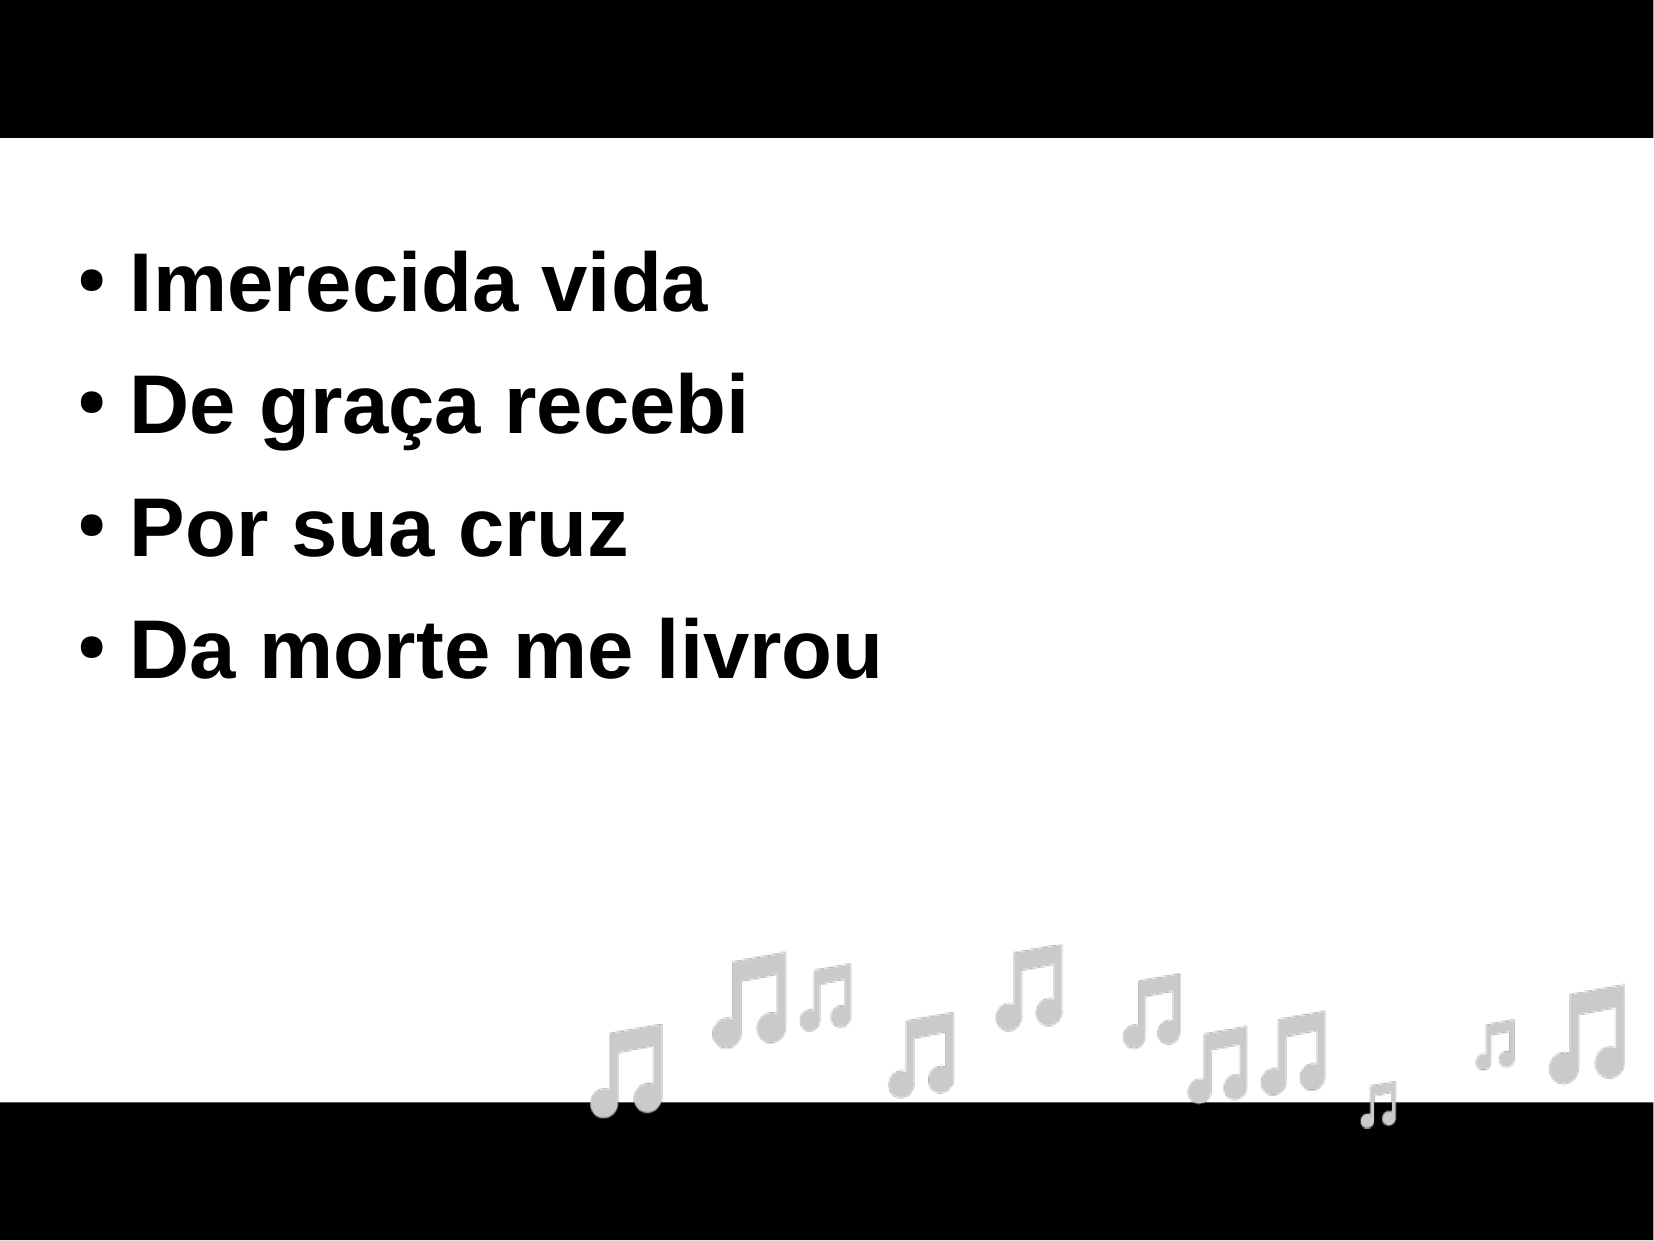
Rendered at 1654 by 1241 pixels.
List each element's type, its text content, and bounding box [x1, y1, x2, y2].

list Imerecida vida De graça recebi Por sua cruz Da morte me livrou [59, 236, 1595, 1024]
